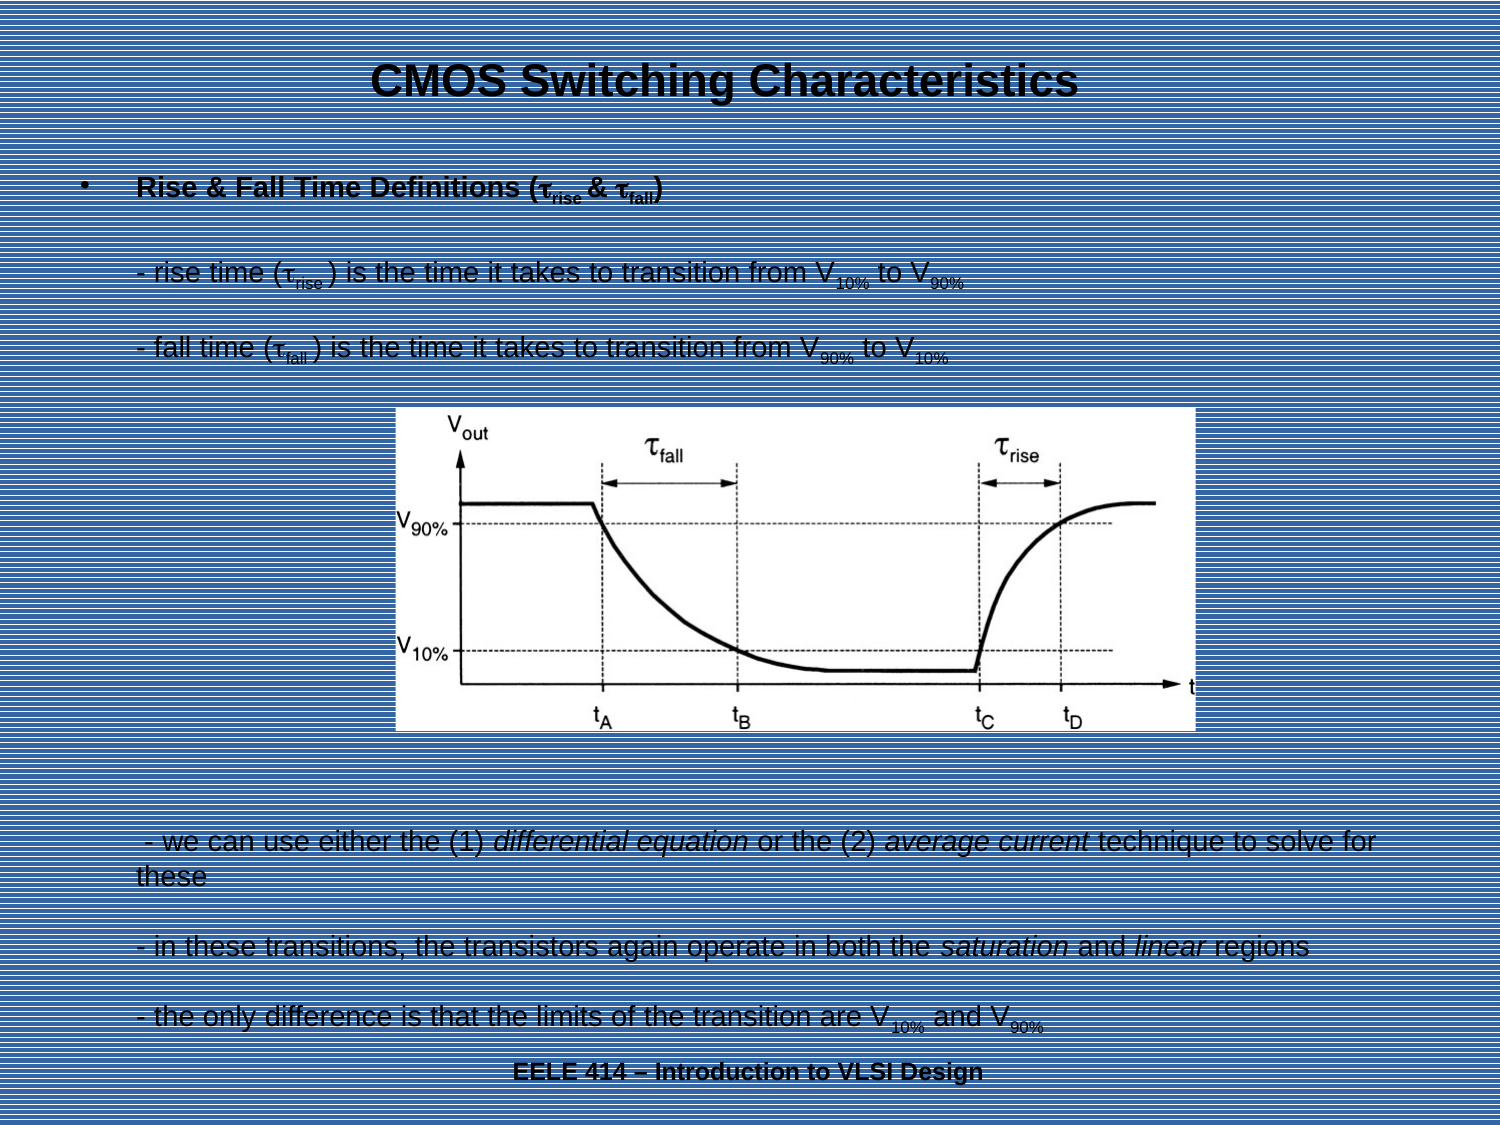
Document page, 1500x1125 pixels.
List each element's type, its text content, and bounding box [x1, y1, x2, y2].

picture [395, 408, 1196, 731]
title CMOS Switching Characteristics [87, 37, 1363, 120]
list Rise & Fall Time Definitions (rise & fall) - rise time (rise ) is the time it takes to transition from V10% to V90% - fall time (fall ) is the time it takes to transition from V90% to V10% - we can use either the (1) differential equation or the (2) average current technique to solve for these - in these transitions, the transistors again operate in both the saturation and linear regions - the only difference is that the limits of the transition are V10% and V90% [64, 160, 1471, 988]
